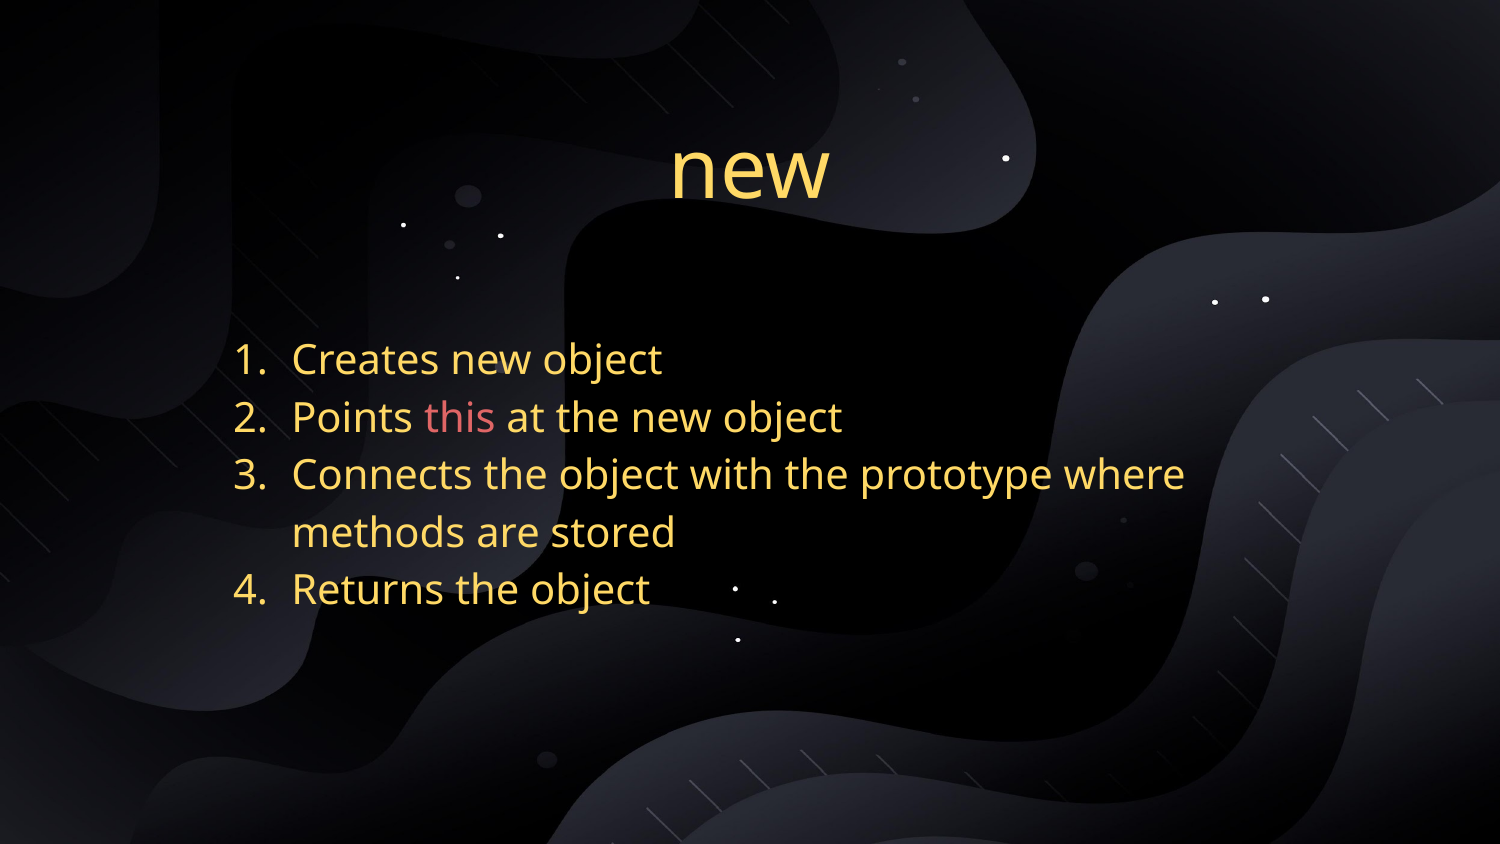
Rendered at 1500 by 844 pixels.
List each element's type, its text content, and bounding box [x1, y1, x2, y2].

title new [355, 62, 1145, 268]
list Creates new object Points this at the new object Connects the object with the prototype where methods are stored Returns the object [208, 321, 1292, 661]
picture [0, 0, 1500, 844]
